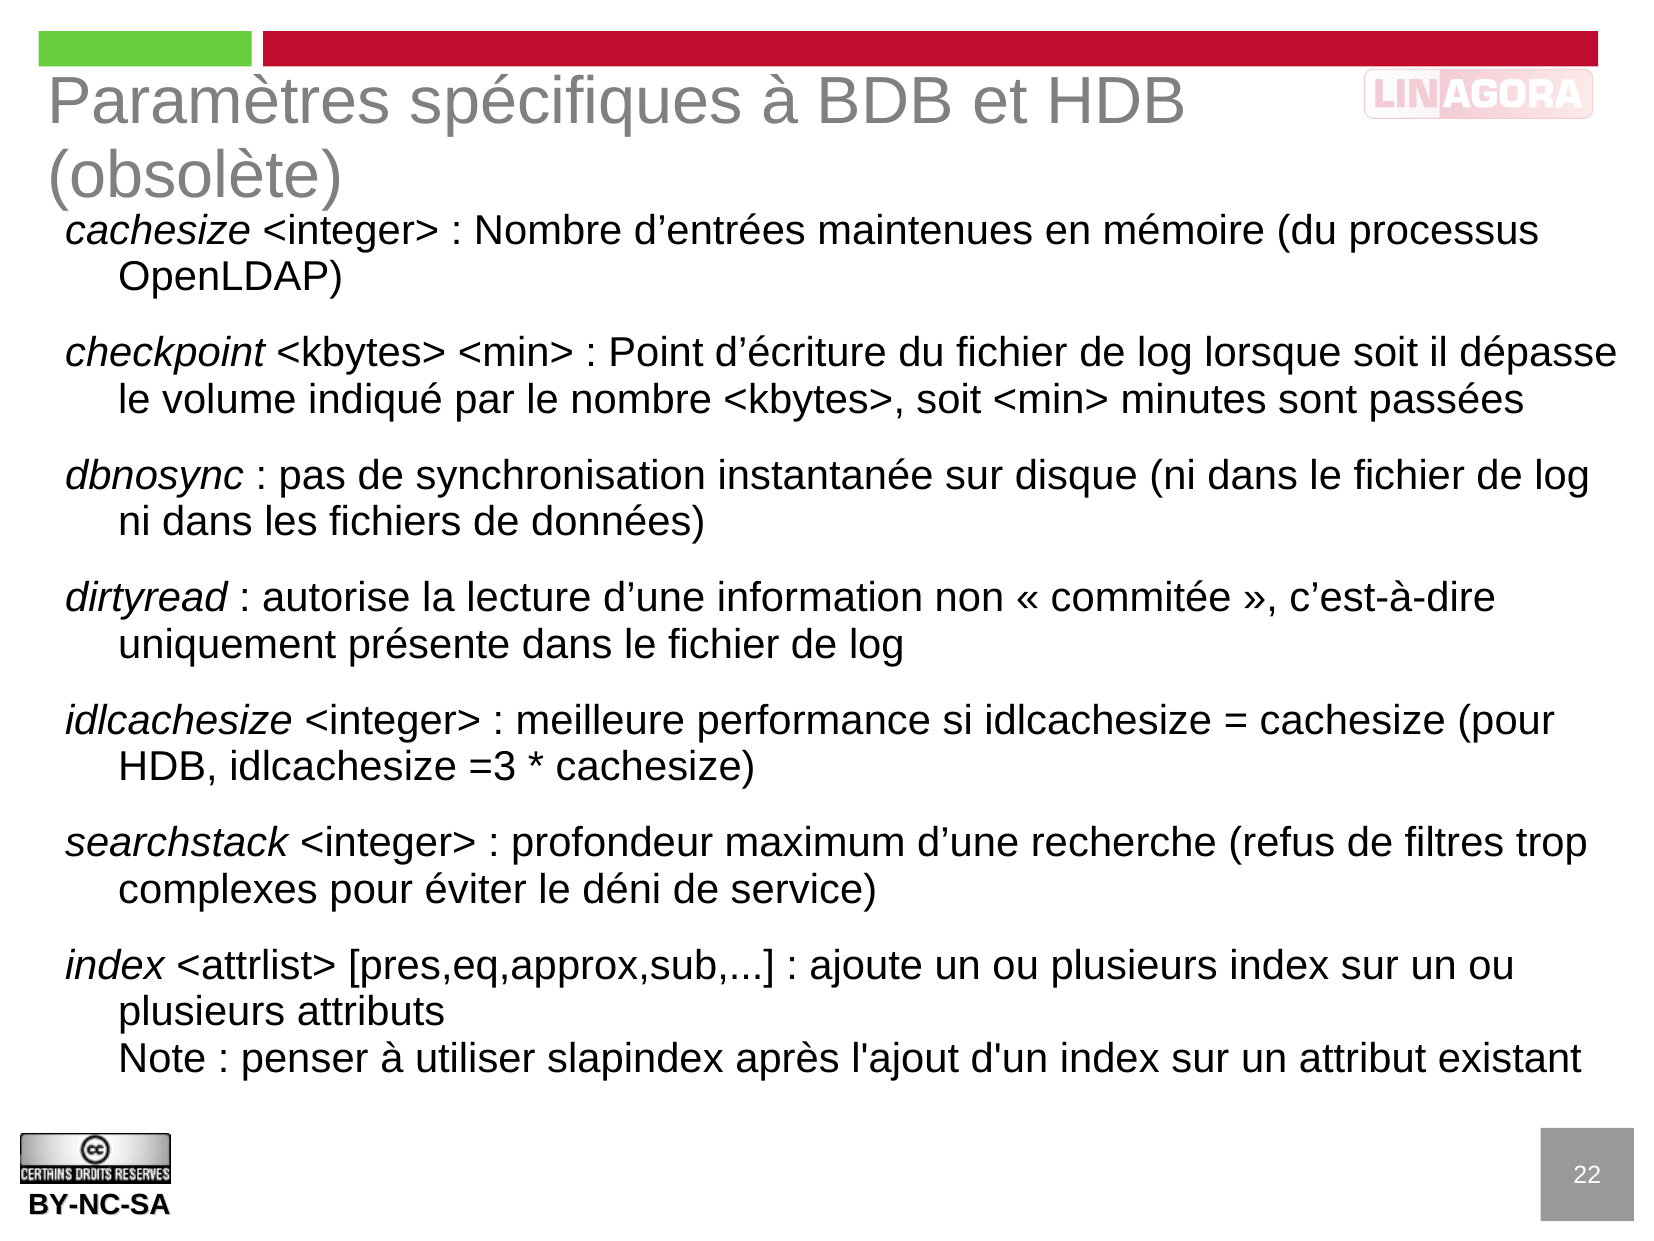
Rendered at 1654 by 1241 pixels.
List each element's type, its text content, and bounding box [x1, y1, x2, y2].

title Paramètres spécifiques à BDB et HDB (obsolète) [47, 63, 1447, 206]
picture [20, 1133, 171, 1184]
list cachesize <integer> : Nombre d’entrées maintenues en mémoire (du processus OpenLDAP) checkpoint <kbytes> <min> : Point d’écriture du fichier de log lorsque soit il dépasse le volume indiqué par le nombre <kbytes>, soit <min> minutes sont passées dbnosync : pas de synchronisation instantanée sur disque (ni dans le fichier de log ni dans les fichiers de données) dirtyread : autorise la lecture d’une information non « commitée », c’est-à-dire uniquement présente dans le fichier de log idlcachesize <integer> : meilleure performance si idlcachesize = cachesize (pour HDB, idlcachesize =3 * cachesize) searchstack <integer> : profondeur maximum d’une recherche (refus de filtres trop complexes pour éviter le déni de service) index <attrlist> [pres,eq,approx,sub,...] : ajoute un ou plusieurs index sur un ou plusieurs attributs Note : penser à utiliser slapindex après l'ajout d'un index sur un attribut existant [47, 206, 1625, 1128]
